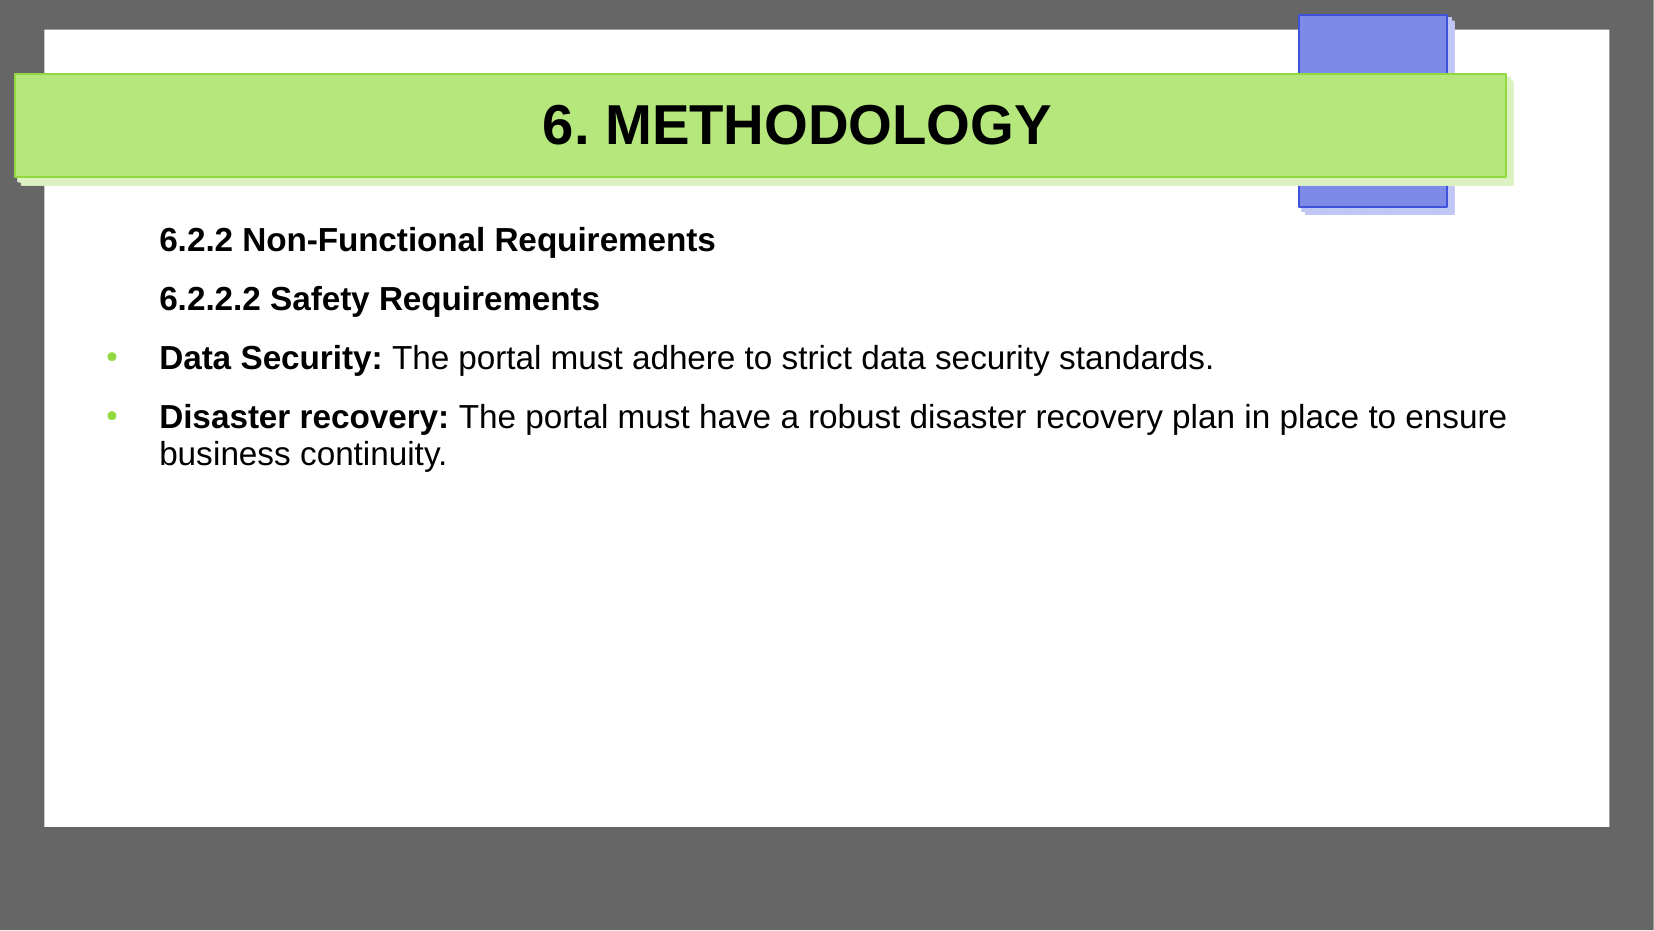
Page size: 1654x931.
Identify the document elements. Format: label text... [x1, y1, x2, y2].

title 6. METHODOLOGY [88, 73, 1506, 178]
list 6.2.2 Non-Functional Requirements 6.2.2.2 Safety Requirements Data Security: The portal must adhere to strict data security standards. Disaster recovery: The portal must have a robust disaster recovery plan in place to ensure business continuity. [88, 221, 1565, 813]
